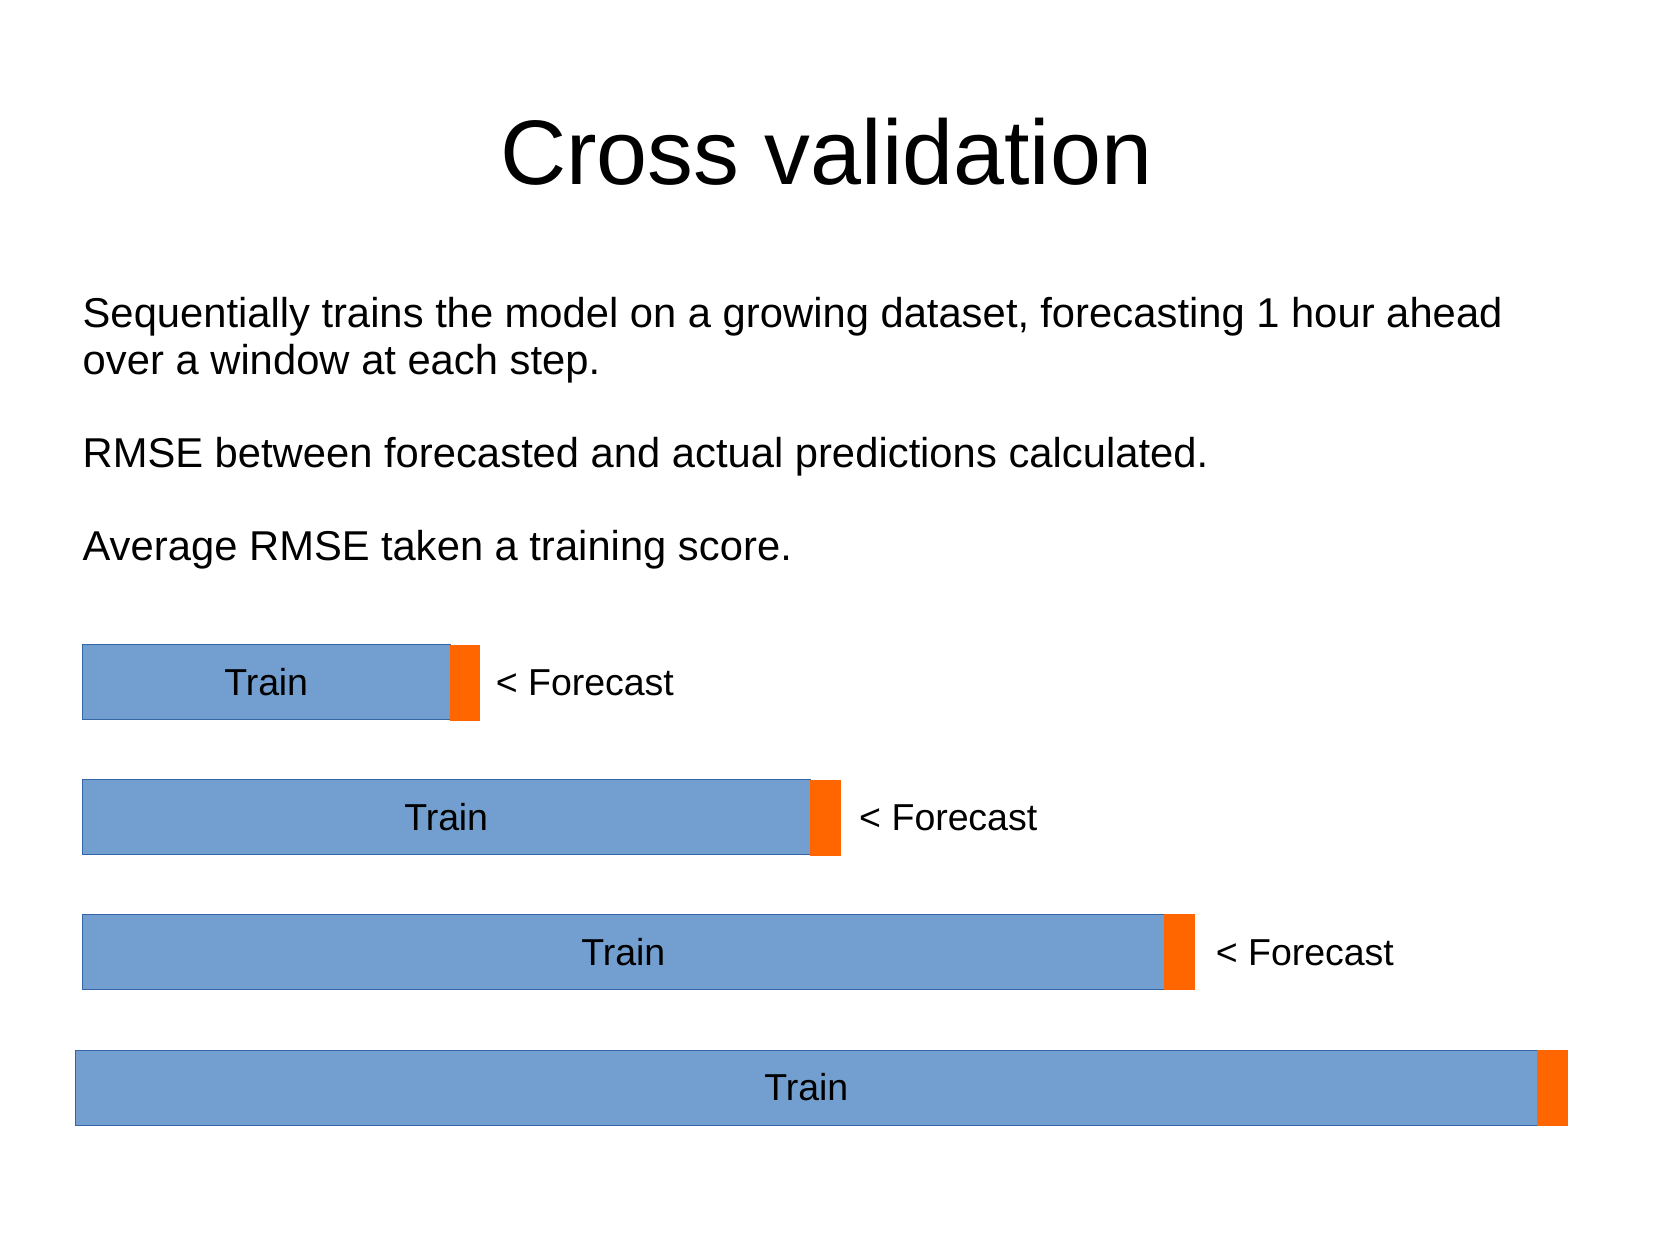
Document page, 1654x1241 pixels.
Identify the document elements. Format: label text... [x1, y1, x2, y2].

text_box [810, 780, 841, 856]
text_box [1537, 1050, 1568, 1126]
text_box < Forecast [480, 645, 691, 721]
subtitle Sequentially trains the model on a growing dataset, forecasting 1 hour ahead over a window at each step. RMSE between forecasted and actual predictions calculated. Average RMSE taken a training score. [82, 290, 1571, 1010]
text_box Train [82, 644, 451, 720]
text_box [450, 645, 480, 721]
text_box Train [75, 1050, 1537, 1126]
text_box < Forecast [843, 780, 1054, 856]
text_box [1164, 914, 1195, 990]
text_box Train [82, 914, 1164, 990]
text_box < Forecast [1200, 914, 1411, 990]
title Cross validation [82, 49, 1571, 257]
text_box Train [82, 779, 811, 855]
